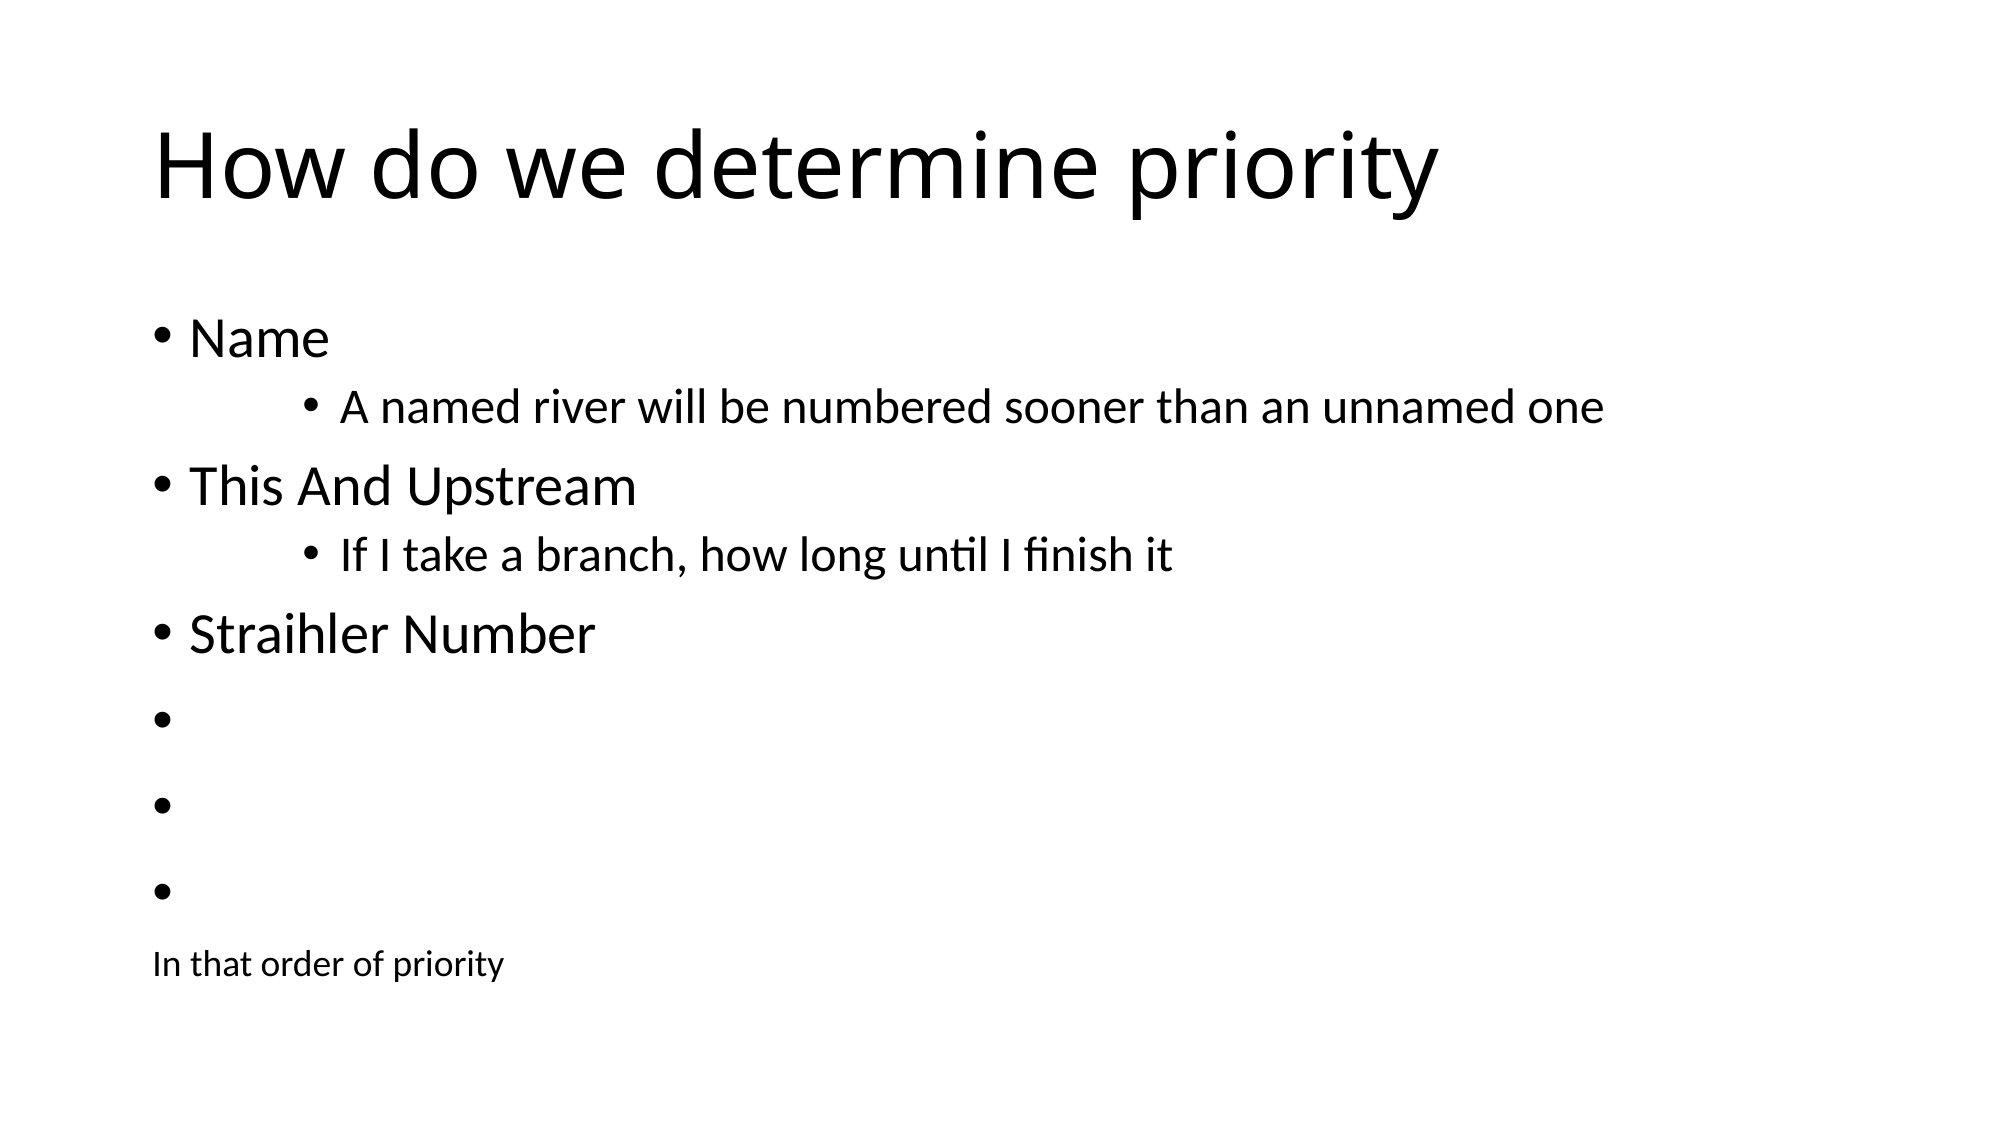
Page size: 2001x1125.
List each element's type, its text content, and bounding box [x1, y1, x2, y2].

title How do we determine priority [137, 59, 1863, 278]
list Name A named river will be numbered sooner than an unnamed one This And Upstream If I take a branch, how long until I finish it Straihler Number In that order of priority [137, 299, 1863, 1014]
